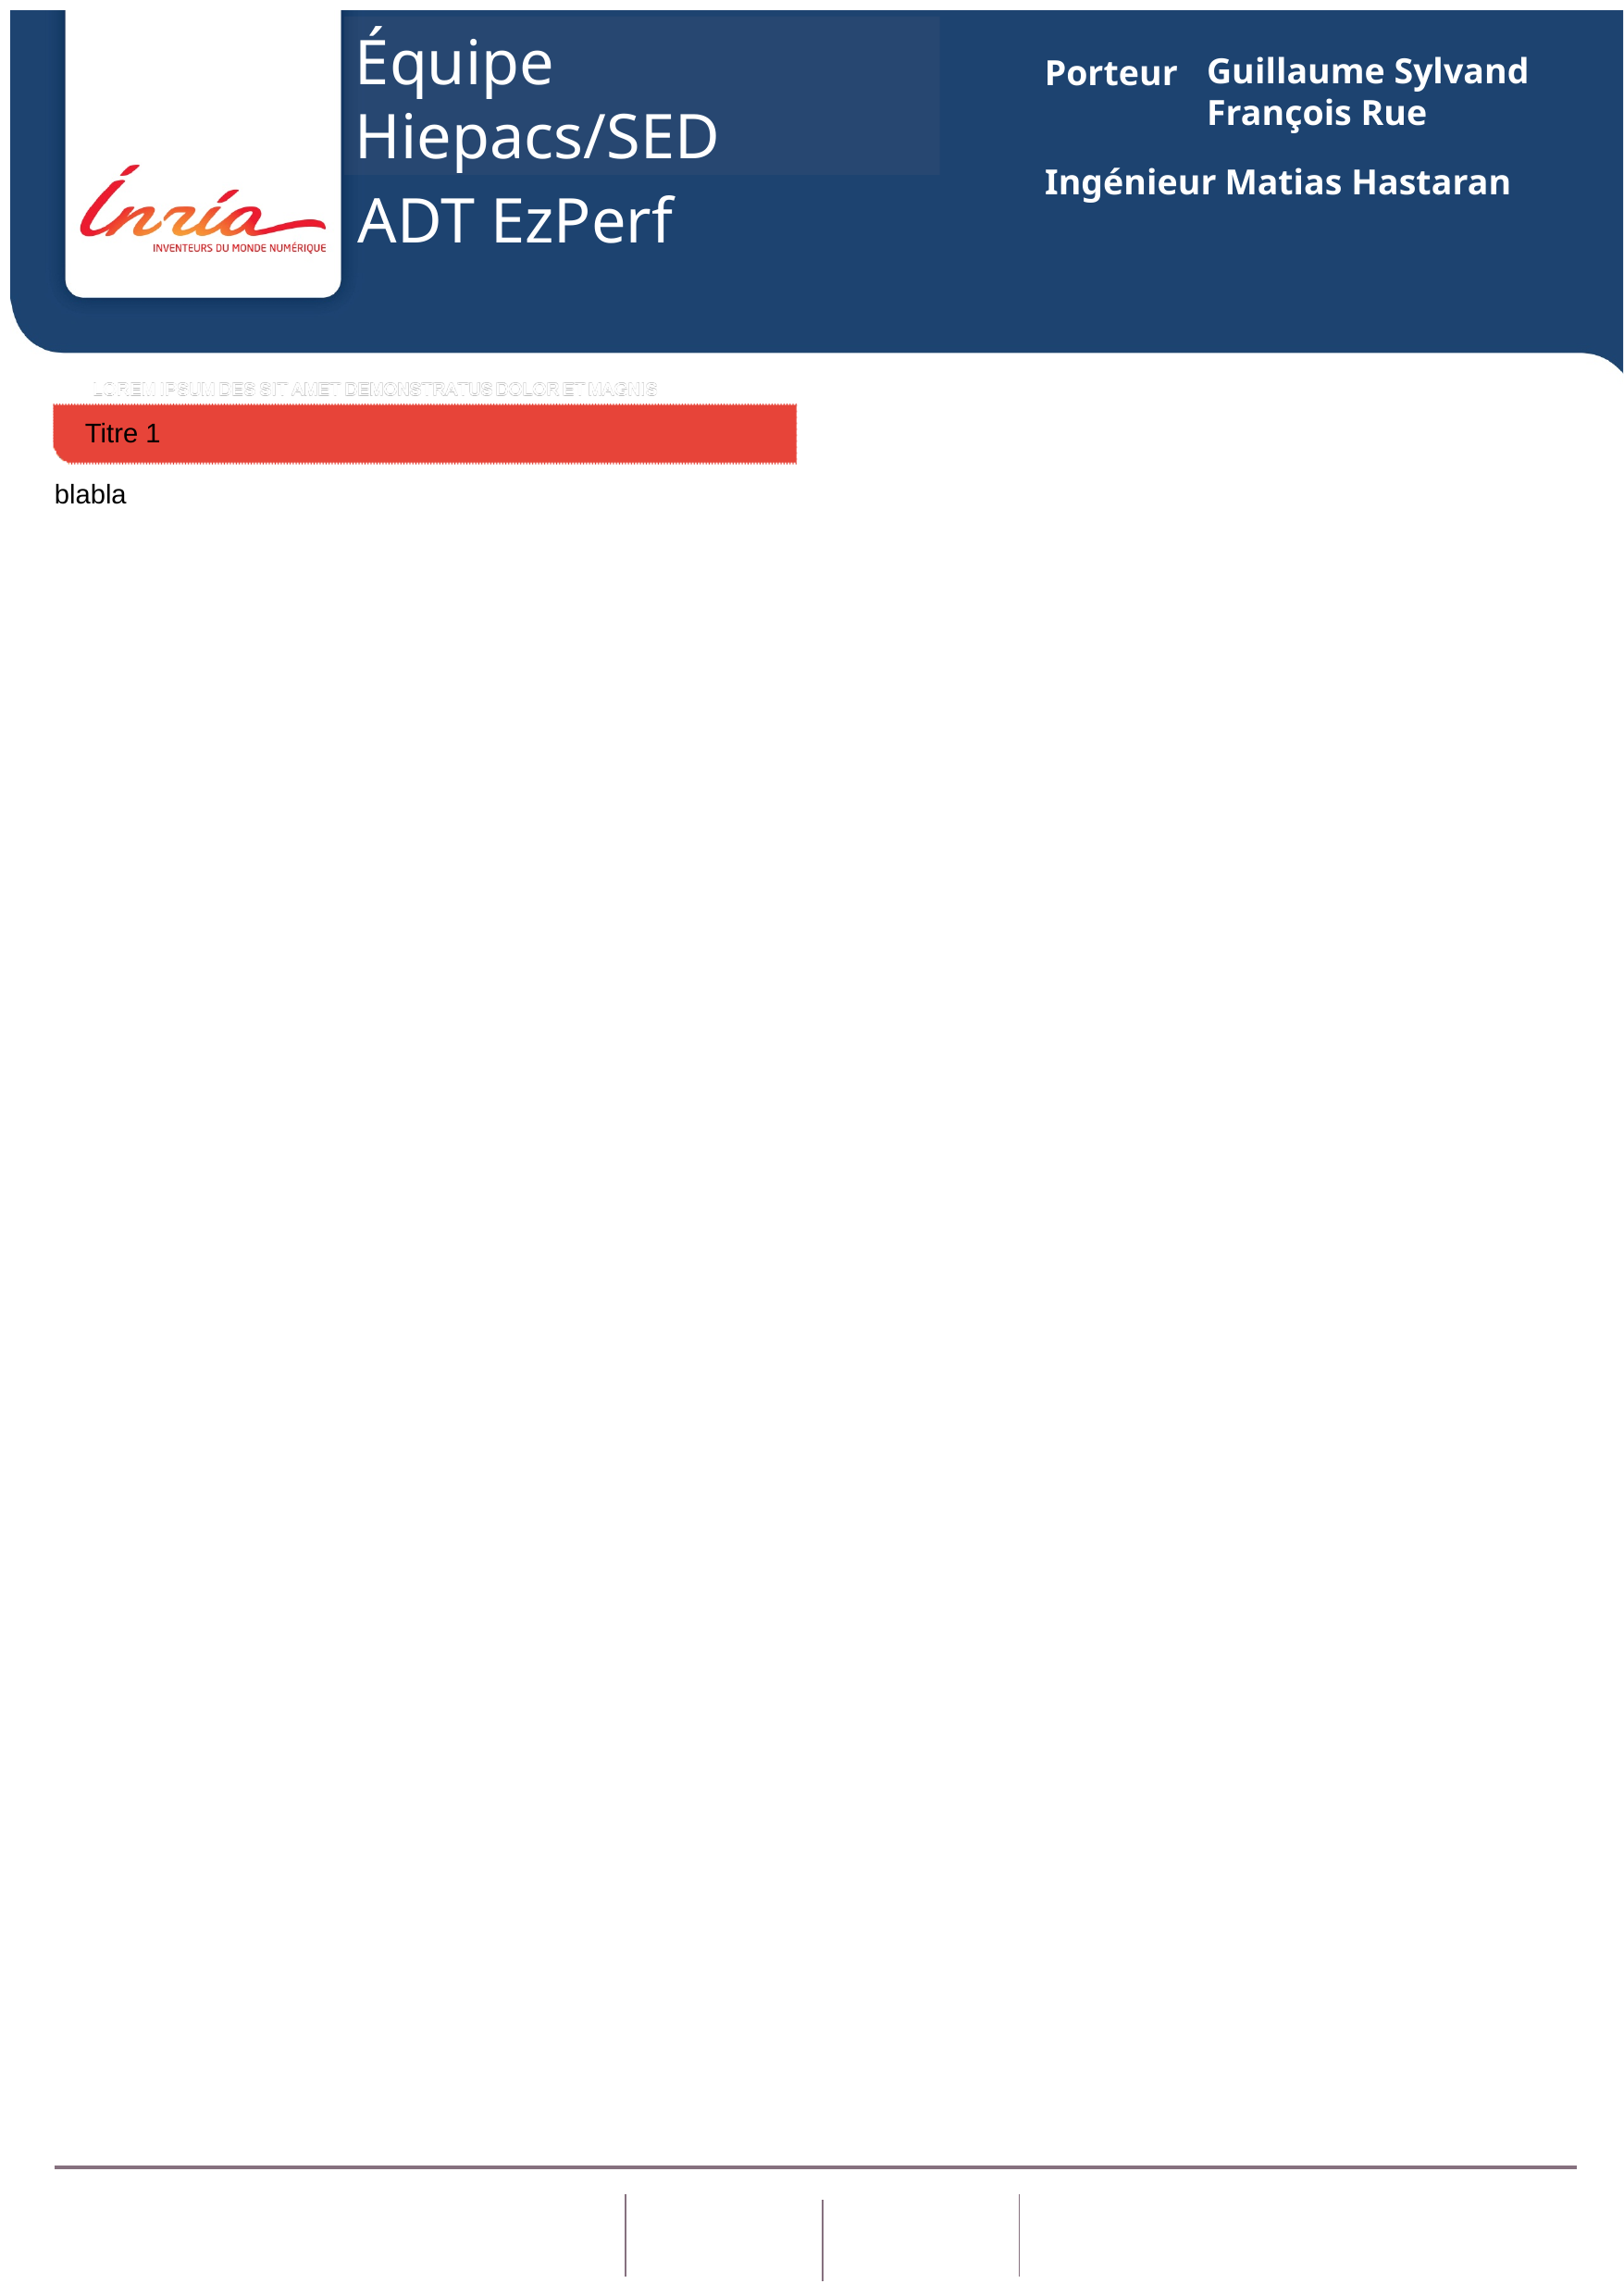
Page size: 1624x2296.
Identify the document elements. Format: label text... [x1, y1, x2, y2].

text_box Matias Hastaran [1210, 153, 1526, 209]
text_box Porteur [1030, 43, 1192, 100]
text_box Titre 1 [71, 408, 799, 455]
text_box ADT EzPerf [344, 175, 940, 263]
picture [10, 10, 1624, 2296]
text_box Équipe Hiepacs/SED [344, 16, 940, 175]
text_box Guillaume Sylvand François Rue [1193, 42, 1543, 140]
text_box Ingénieur [1031, 153, 1210, 209]
text_box blabla [41, 469, 799, 516]
